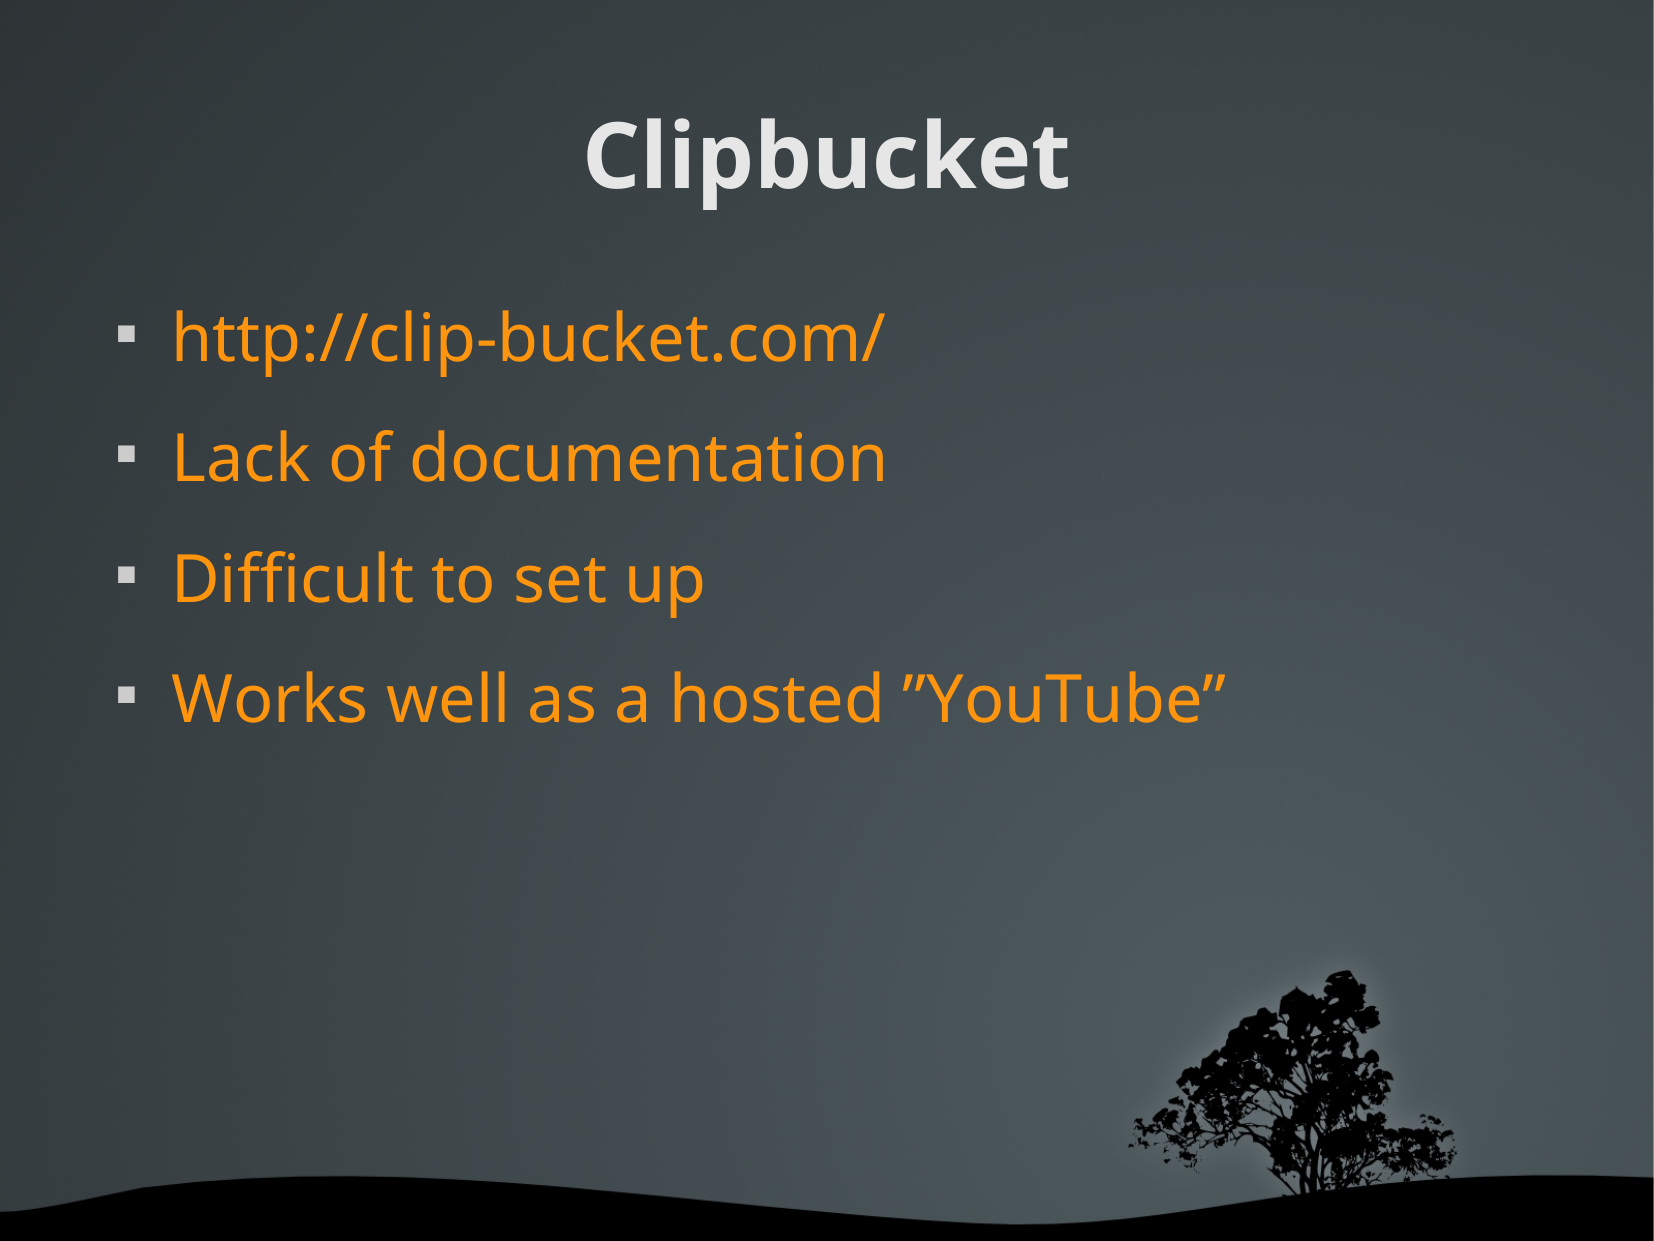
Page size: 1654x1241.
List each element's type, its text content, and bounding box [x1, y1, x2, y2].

title Clipbucket [82, 49, 1571, 257]
list http://clip-bucket.com/ Lack of documentation Difficult to set up Works well as a hosted ”YouTube” [82, 290, 1571, 1109]
picture [0, 0, 1654, 1241]
